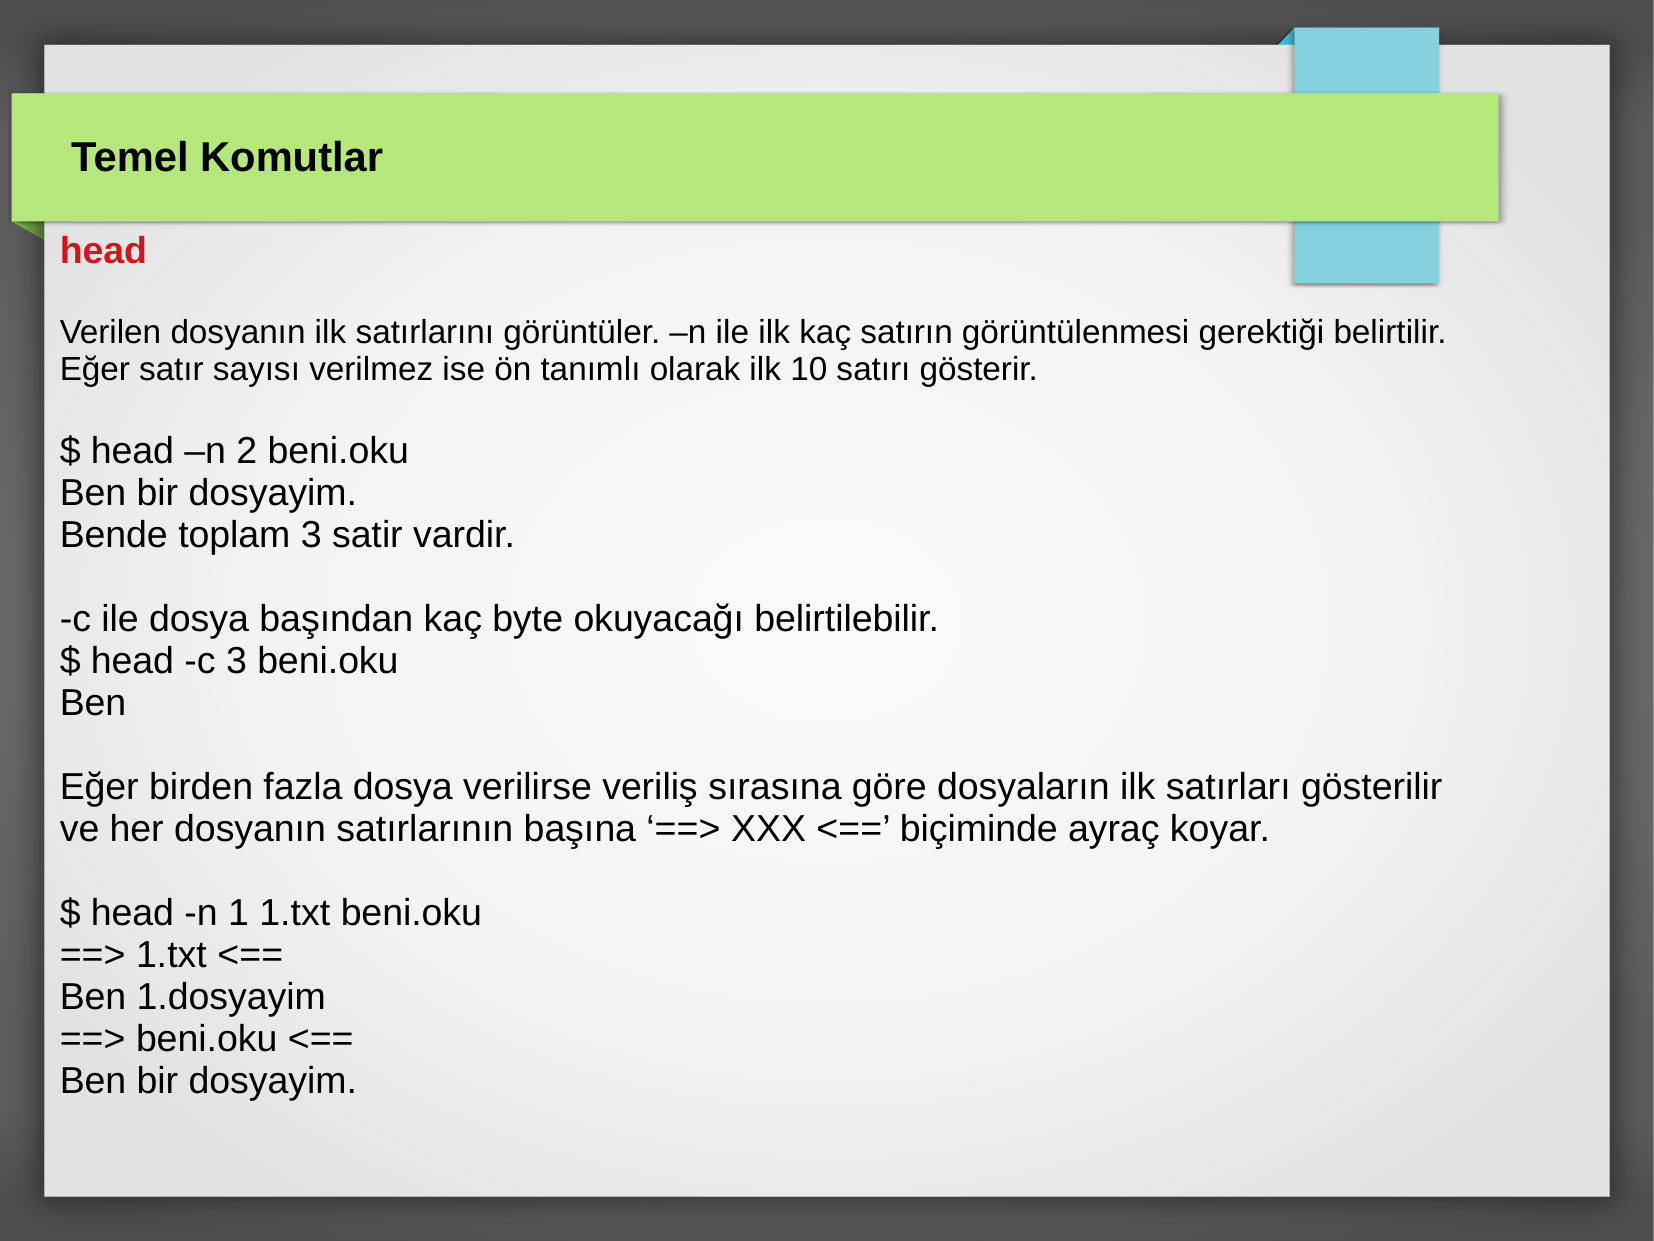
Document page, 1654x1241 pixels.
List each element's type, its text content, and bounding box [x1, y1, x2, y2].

text_box Temel Komutlar [56, 126, 426, 207]
text_box head Verilen dosyanın ilk satırlarını görüntüler. –n ile ilk kaç satırın görüntülenmesi gerektiği belirtilir. Eğer satır sayısı verilmez ise ön tanımlı olarak ilk 10 satırı gösterir. $ head –n 2 beni.oku Ben bir dosyayim. Bende toplam 3 satir vardir. -c ile dosya başından kaç byte okuyacağı belirtilebilir. $ head -c 3 beni.oku Ben Eğer birden fazla dosya verilirse veriliş sırasına göre dosyaların ilk satırları gösterilir ve her dosyanın satırlarının başına ‘==> XXX <==’ biçiminde ayraç koyar. $ head -n 1 1.txt beni.oku ==> 1.txt <== Ben 1.dosyayim ==> beni.oku <== Ben bir dosyayim. [45, 222, 1654, 1109]
picture [0, 0, 1654, 1241]
